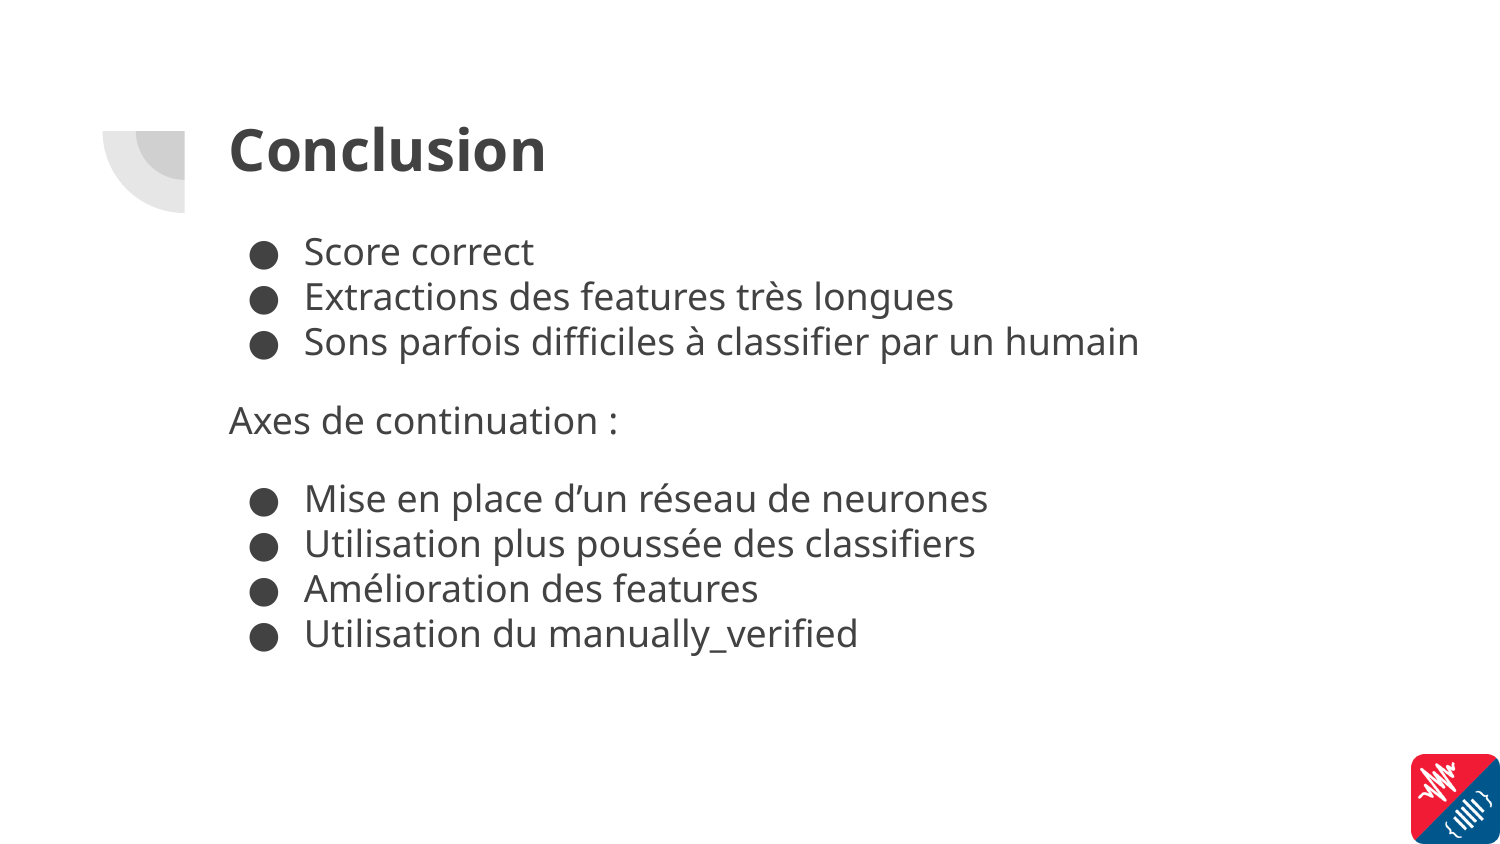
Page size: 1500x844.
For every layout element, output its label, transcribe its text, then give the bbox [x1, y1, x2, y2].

picture [1411, 754, 1500, 844]
title Conclusion [213, 98, 1368, 213]
list Score correct Extractions des features très longues Sons parfois difficiles à classifier par un humain Axes de continuation : Mise en place d’un réseau de neurones Utilisation plus poussée des classifiers Amélioration des features Utilisation du manually_verified [213, 213, 1368, 810]
